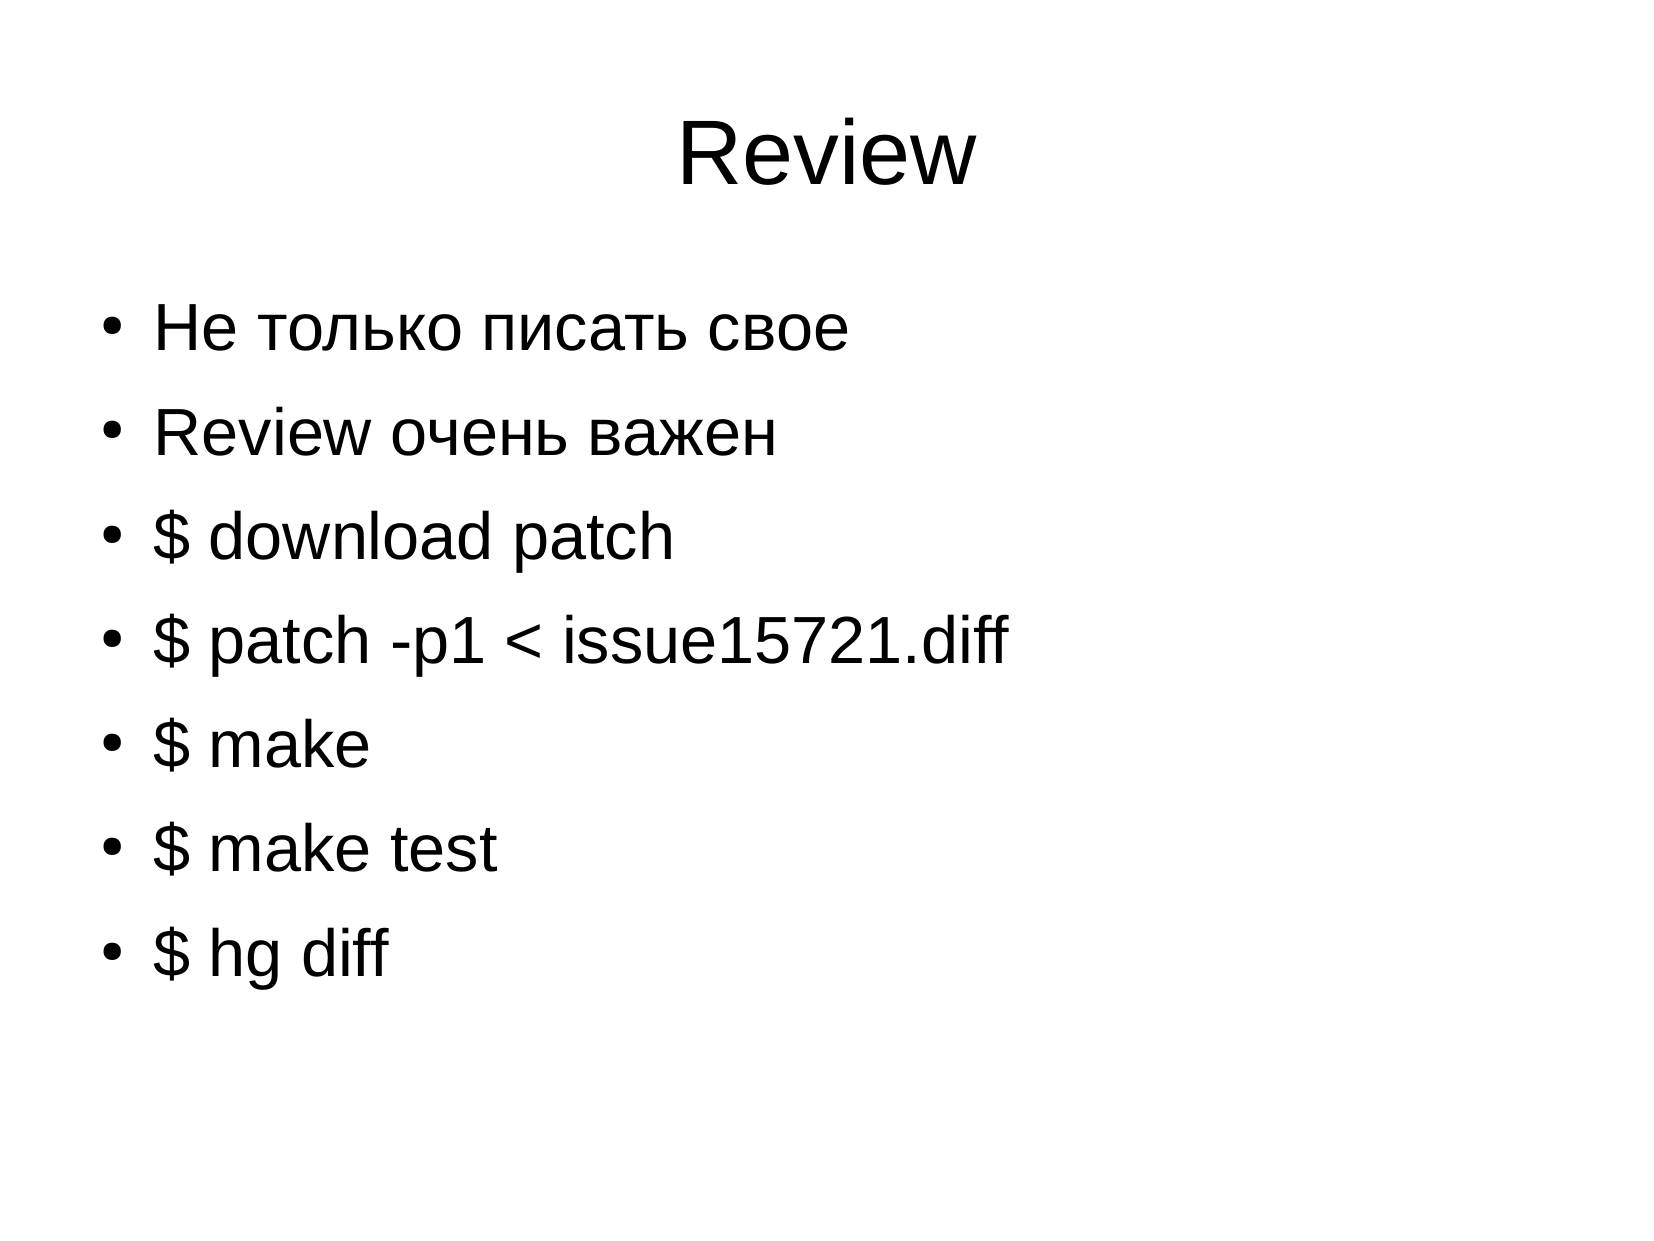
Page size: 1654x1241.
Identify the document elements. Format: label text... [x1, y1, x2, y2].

list Не только писать свое Review очень важен $ download patch $ patch -p1 < issue15721.diff $ make $ make test $ hg diff [82, 290, 1571, 1010]
title Review [82, 49, 1571, 257]
